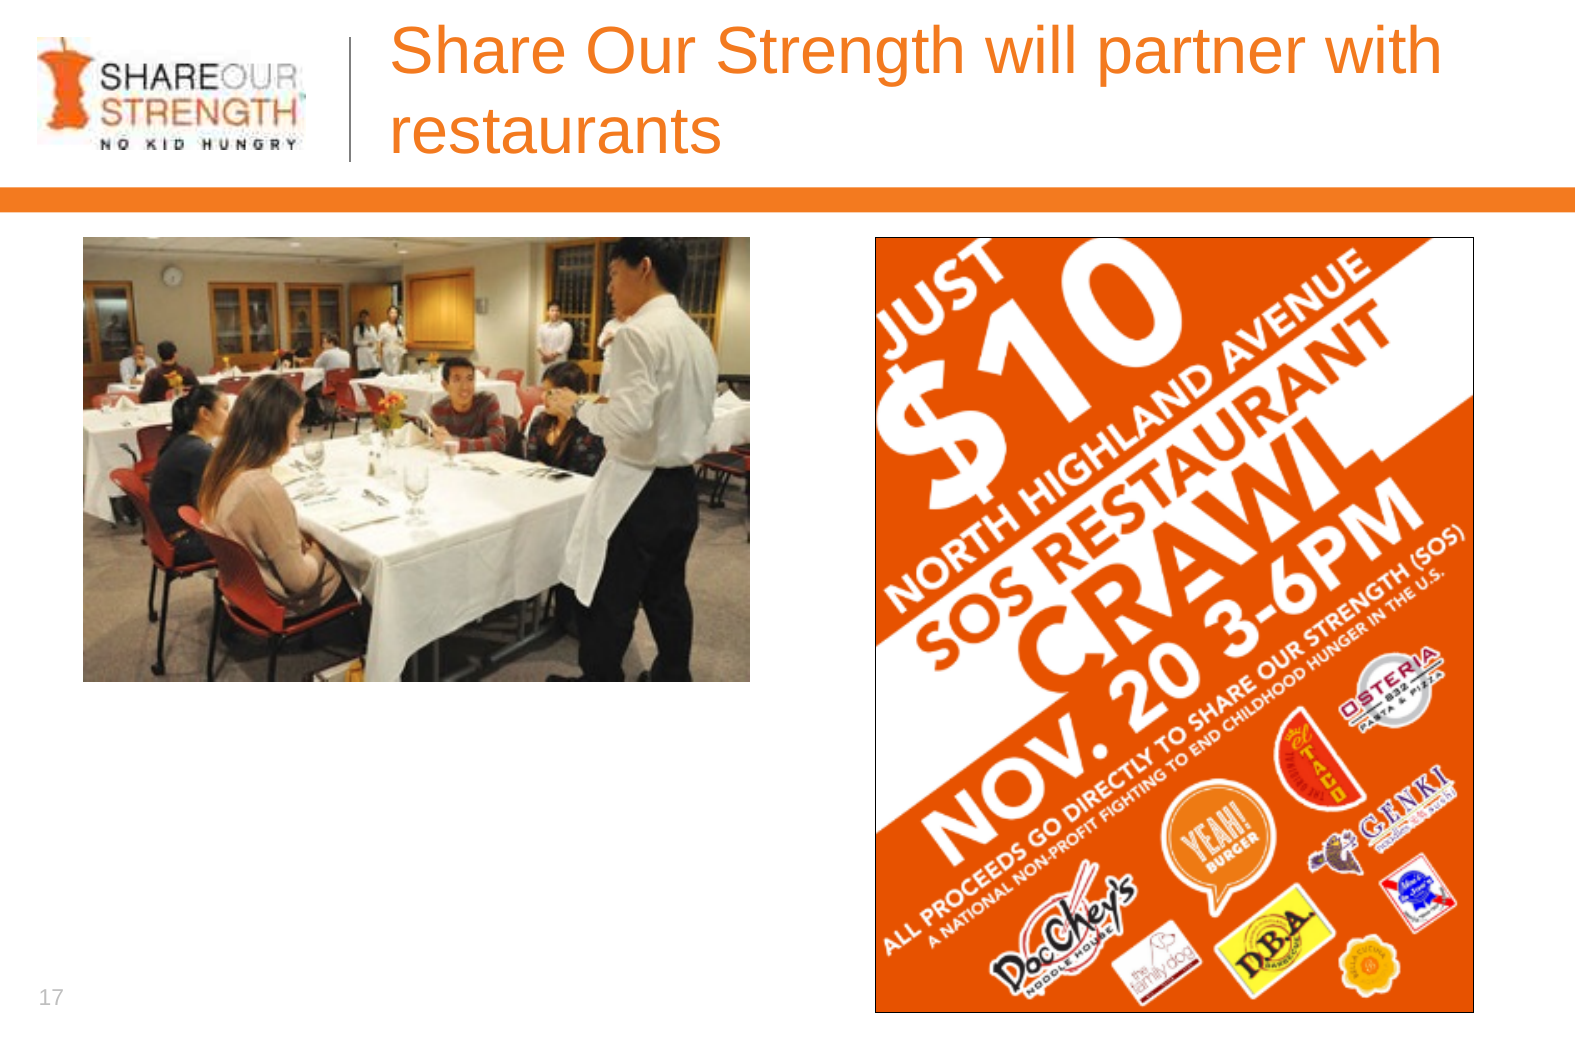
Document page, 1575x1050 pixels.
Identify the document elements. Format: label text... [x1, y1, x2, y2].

picture [83, 237, 750, 682]
title Share Our Strength will partner with restaurants [375, 0, 1513, 188]
picture [875, 237, 1474, 1013]
picture [37, 37, 306, 150]
